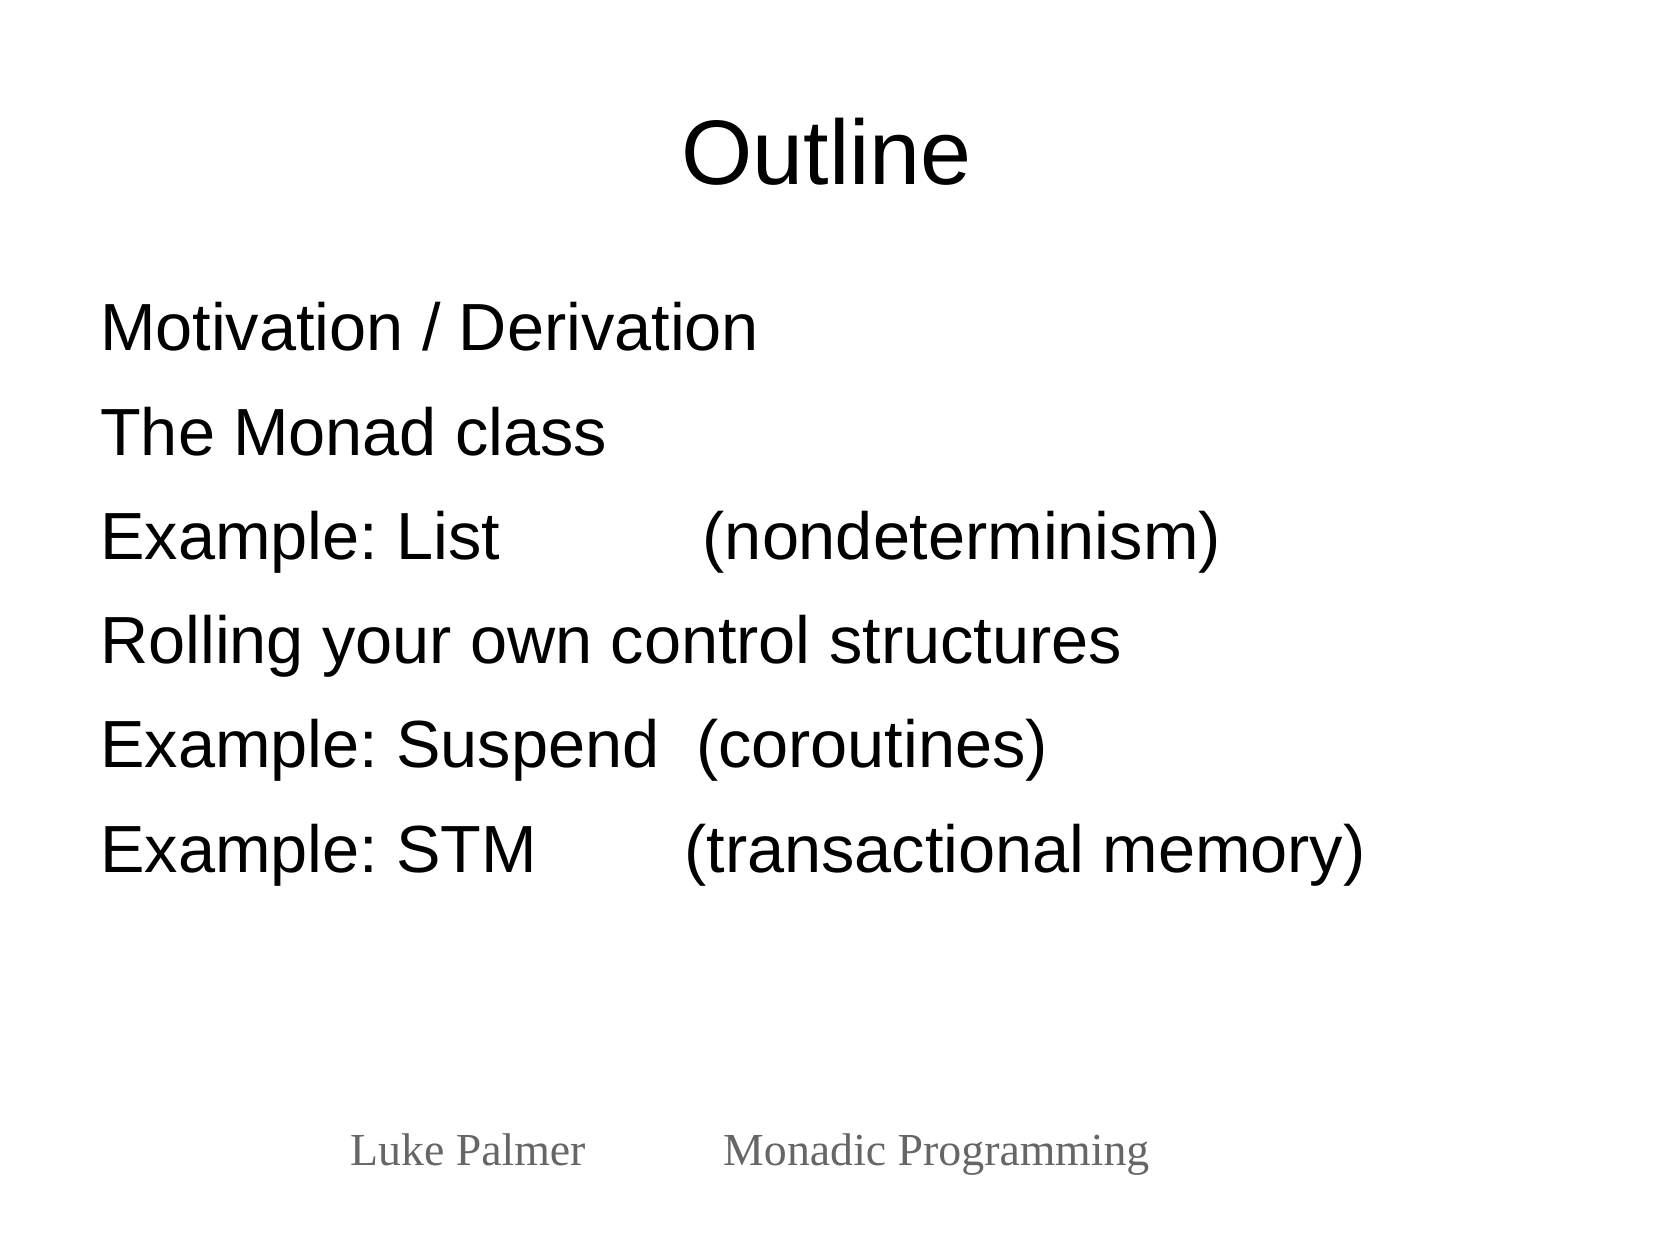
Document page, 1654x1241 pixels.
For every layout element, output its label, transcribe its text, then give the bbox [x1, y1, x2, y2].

title Outline [82, 49, 1571, 257]
list Motivation / Derivation The Monad class Example: List (nondeterminism) Rolling your own control structures Example: Suspend (coroutines) Example: STM (transactional memory) [82, 290, 1571, 1109]
